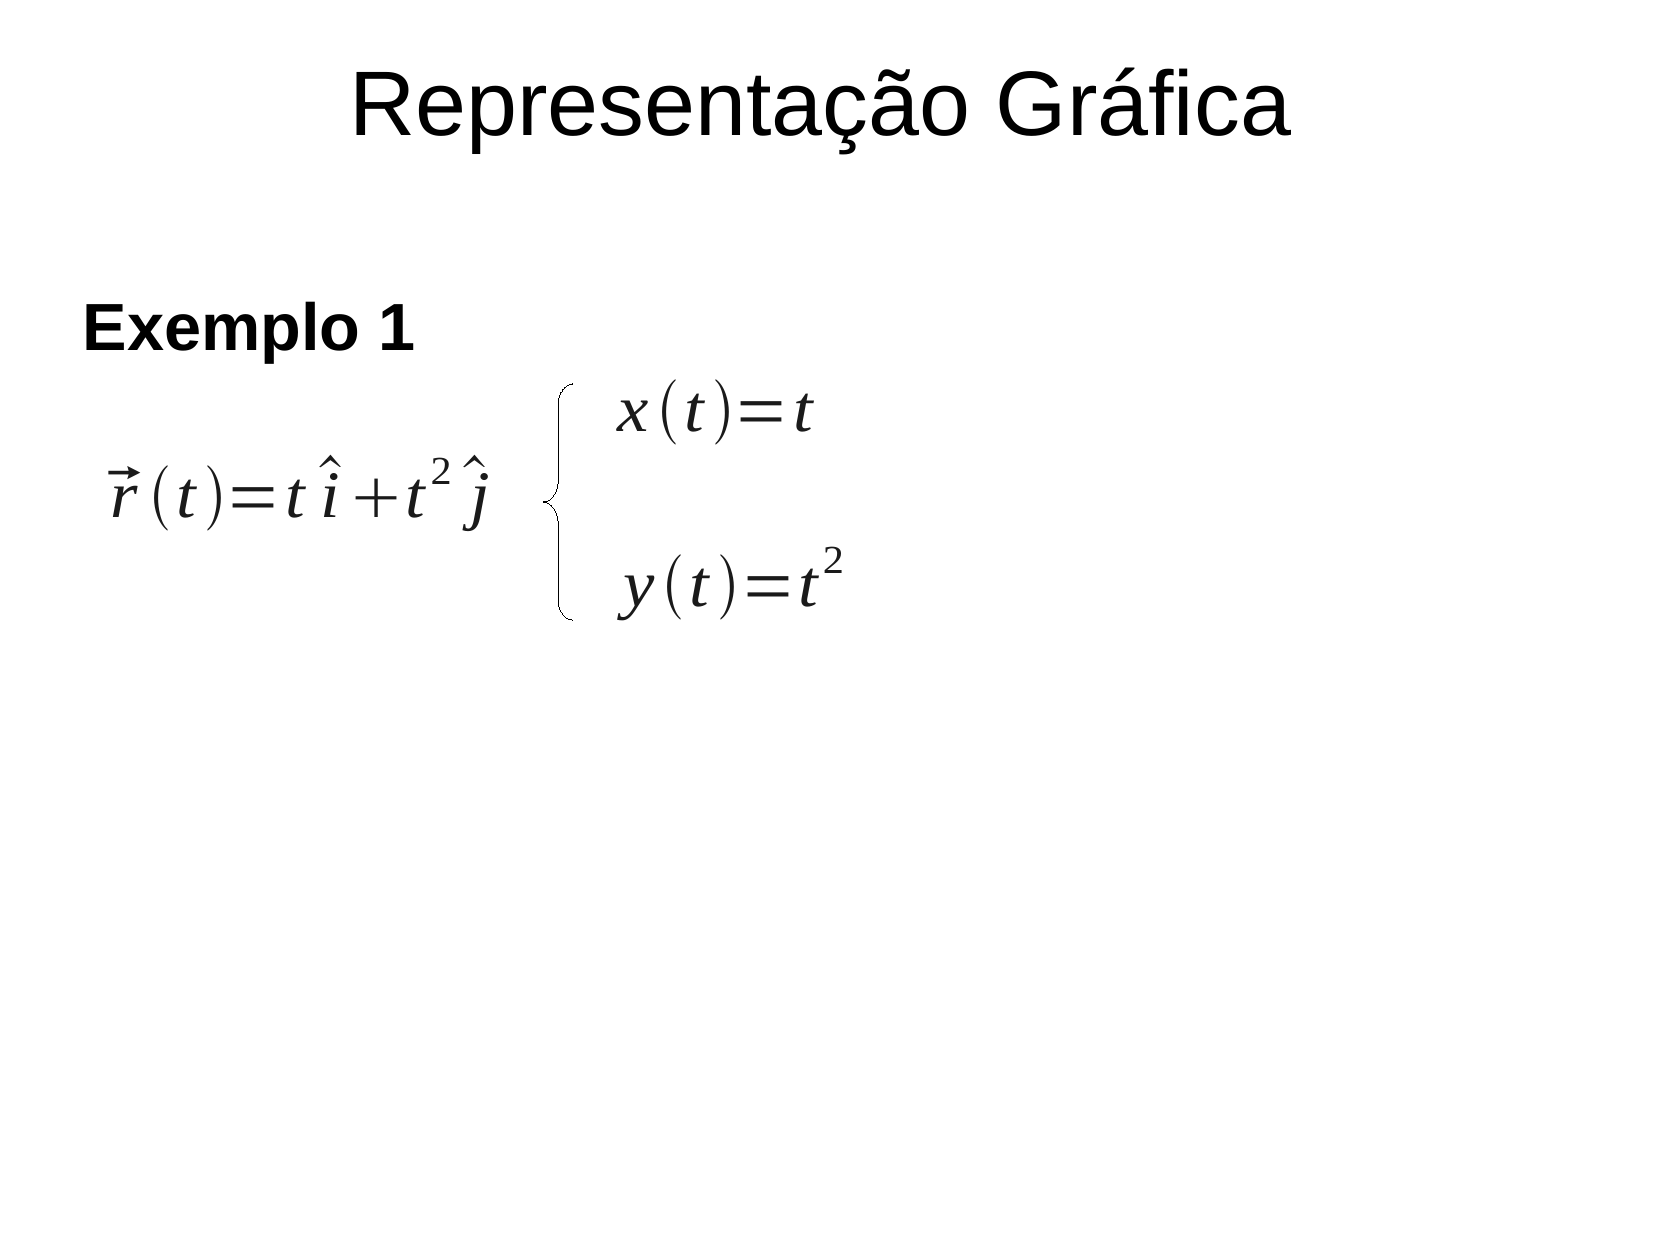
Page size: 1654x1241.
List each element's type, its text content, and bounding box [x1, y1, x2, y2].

chart [98, 448, 496, 535]
chart [606, 372, 819, 449]
list Exemplo 1 [82, 290, 1571, 1094]
chart [606, 537, 851, 624]
title Representação Gráfica [76, 7, 1566, 200]
